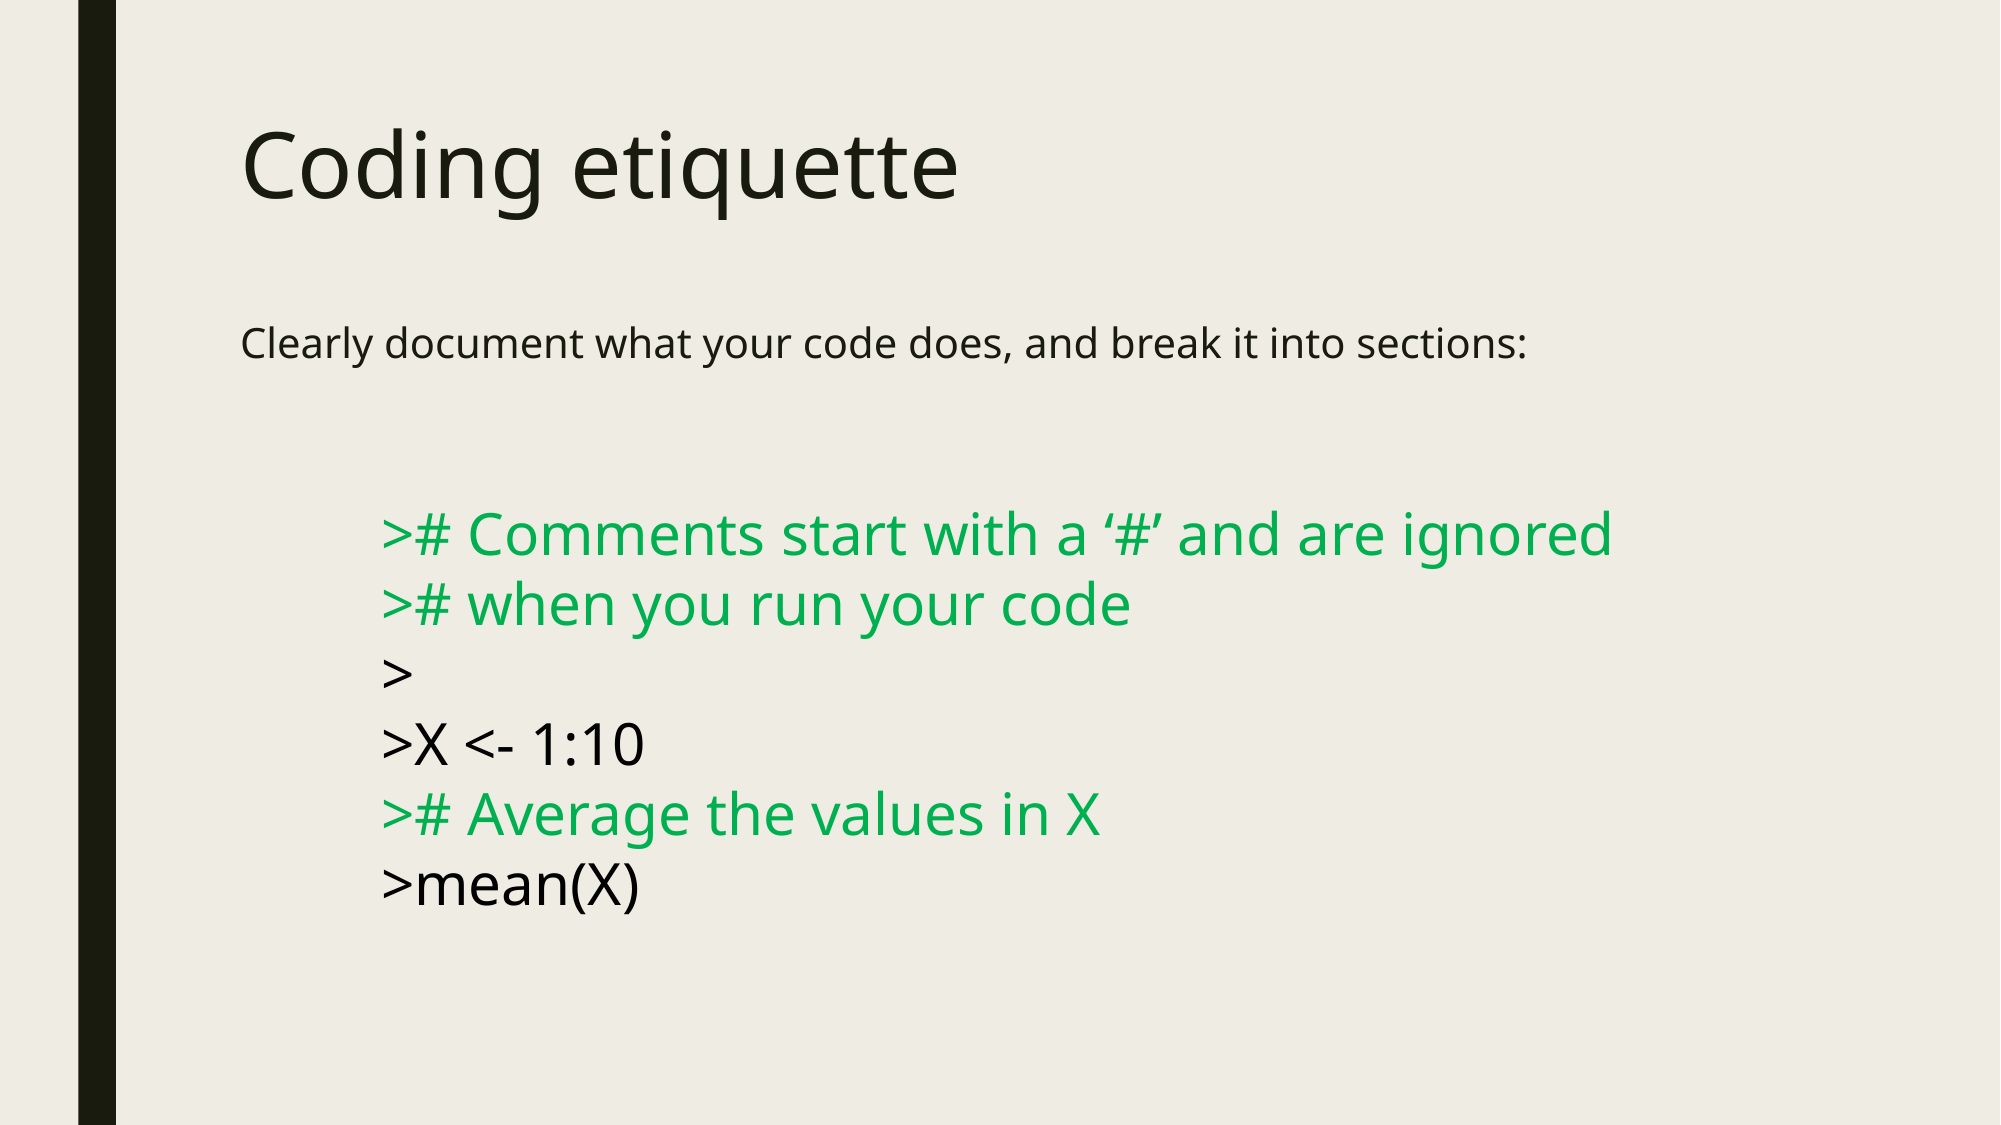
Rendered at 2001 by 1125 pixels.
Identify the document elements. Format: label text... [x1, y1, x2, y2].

title Coding etiquette [225, 112, 1801, 313]
list Clearly document what your code does, and break it into sections: [225, 313, 1801, 1064]
text_box ># Comments start with a ‘#’ and are ignored ># when you run your code > >X <- 1:10 ># Average the values in X >mean(X) [366, 490, 1696, 925]
